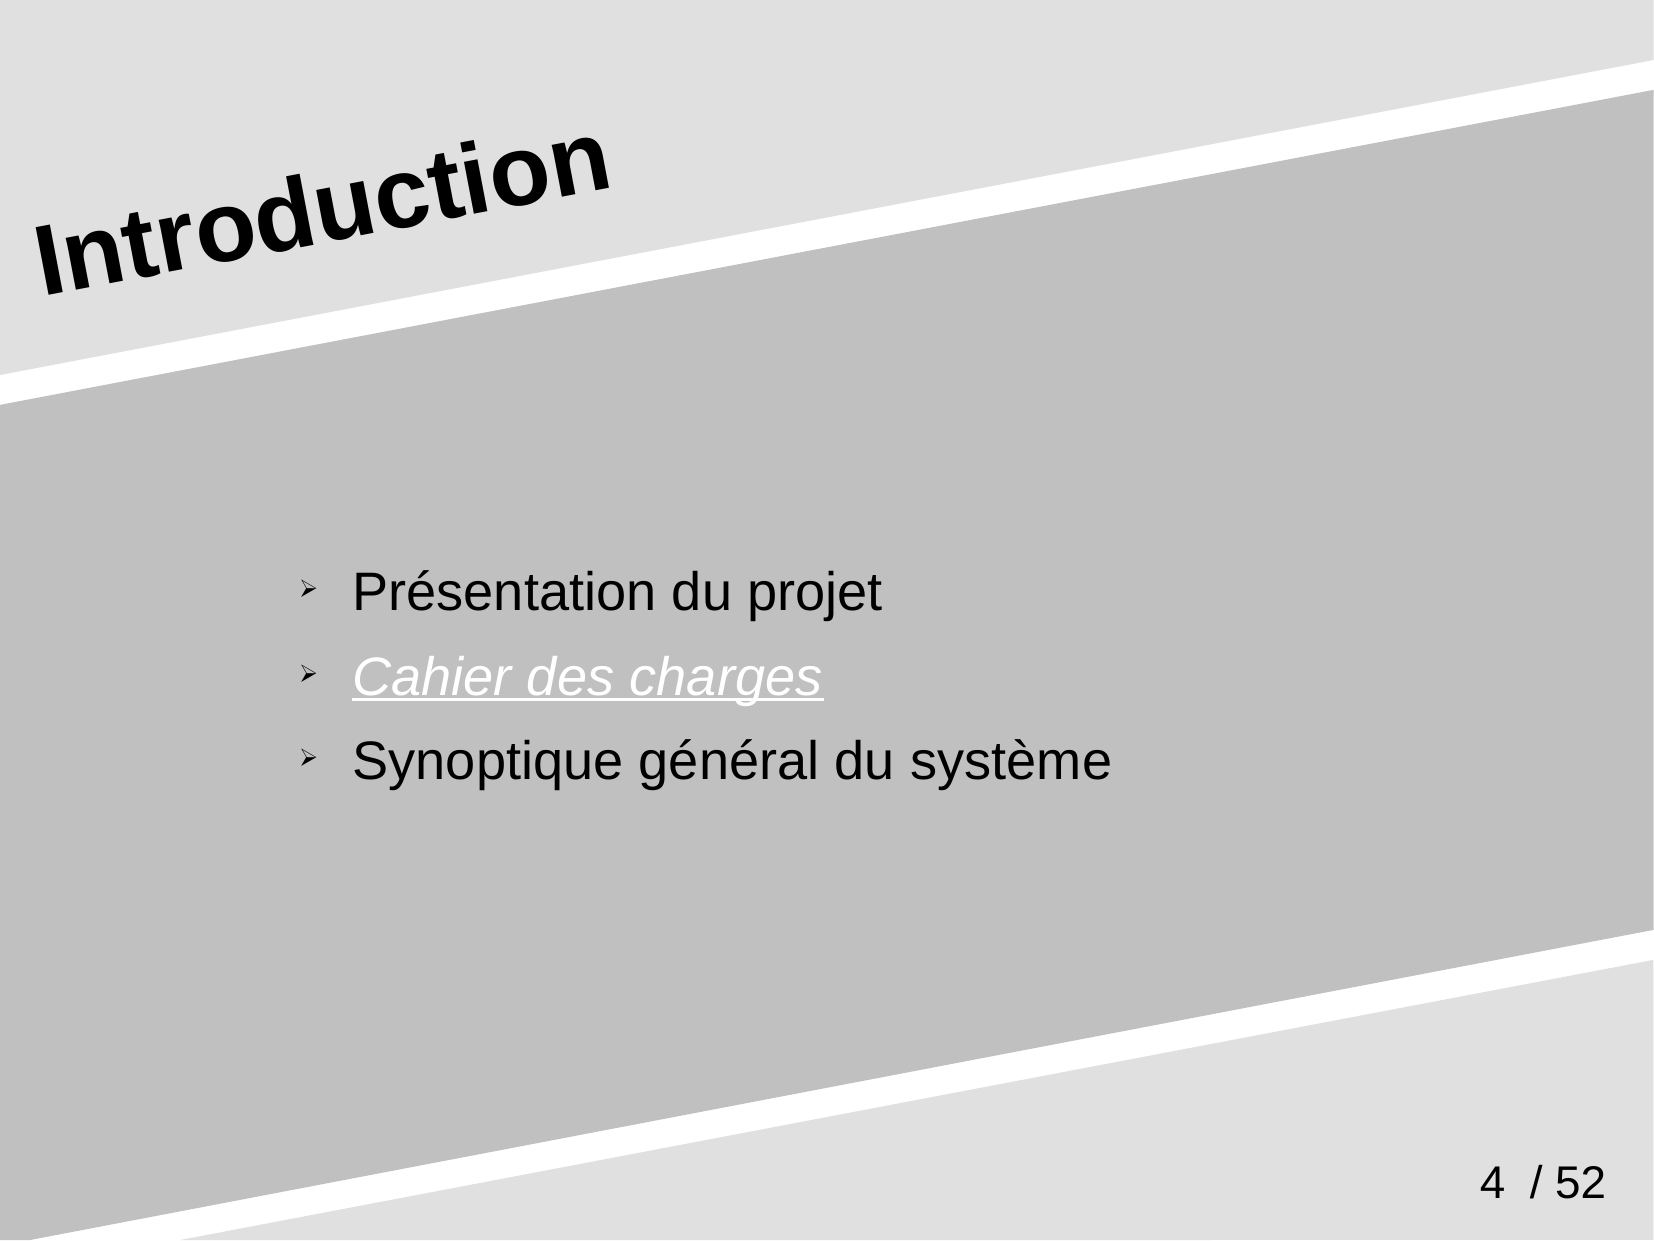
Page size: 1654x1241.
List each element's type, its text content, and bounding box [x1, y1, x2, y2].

title Introduction [17, 0, 1518, 365]
list Présentation du projet Cahier des charges Synoptique général du système [281, 561, 1580, 1207]
